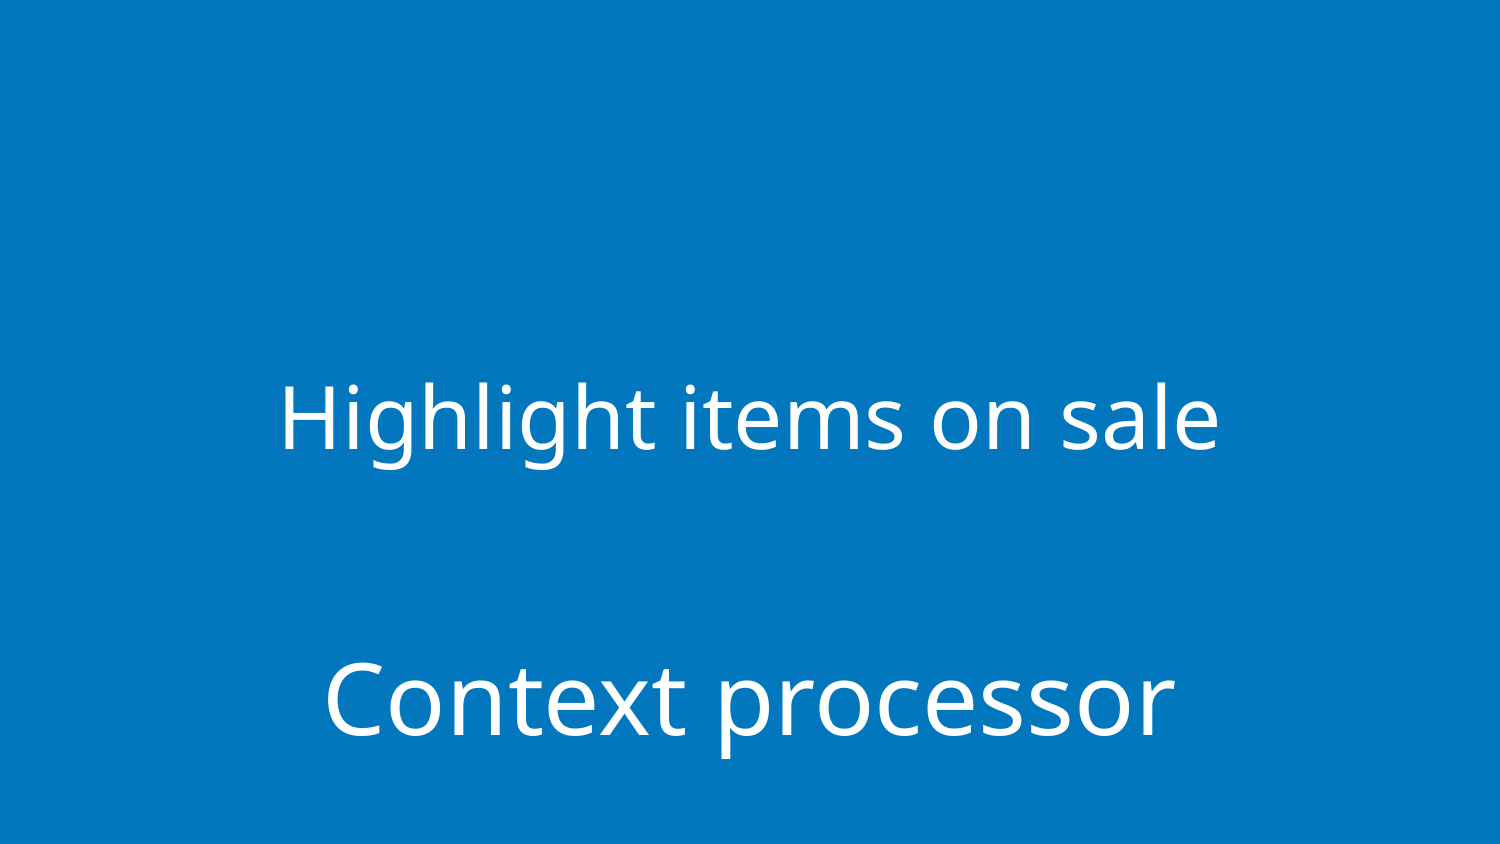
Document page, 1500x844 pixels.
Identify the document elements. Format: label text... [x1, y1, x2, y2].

title Highlight items on sale [75, 58, 1425, 568]
text_box Context processor [75, 568, 1425, 771]
